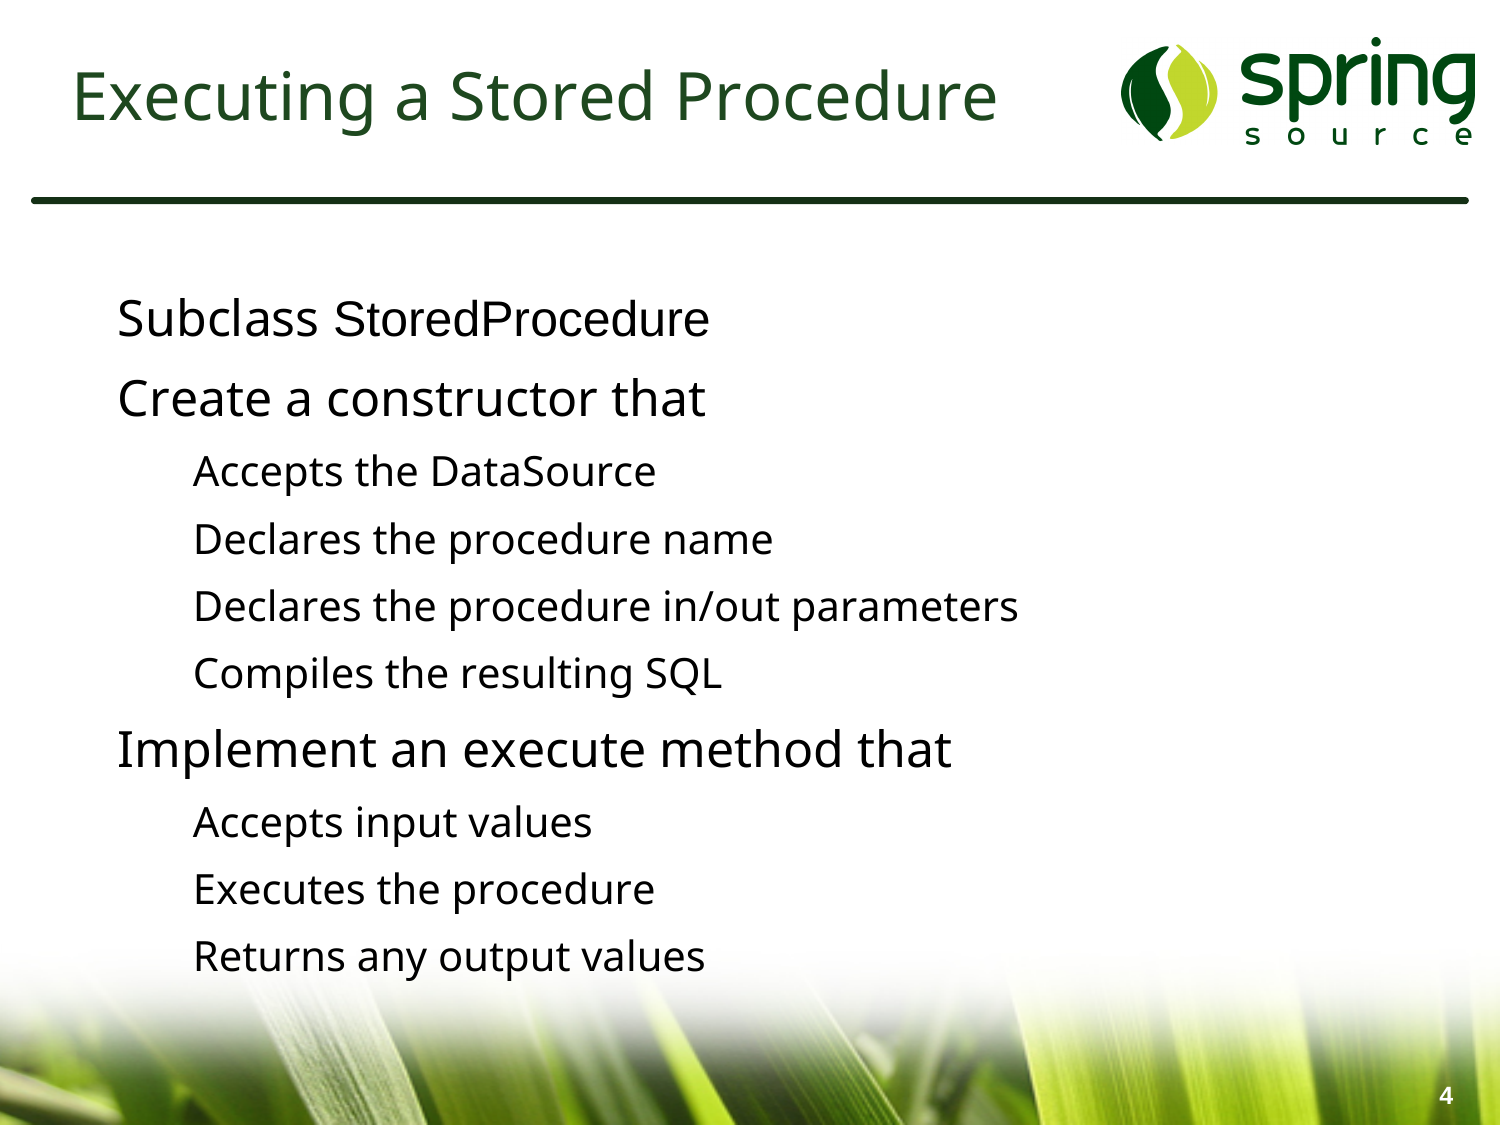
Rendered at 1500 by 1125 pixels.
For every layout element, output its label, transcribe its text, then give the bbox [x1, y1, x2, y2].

title Executing a Stored Procedure [56, 13, 1089, 176]
list Subclass StoredProcedure Create a constructor that Accepts the DataSource Declares the procedure name Declares the procedure in/out parameters Compiles the resulting SQL Implement an execute method that Accepts input values Executes the procedure Returns any output values [103, 275, 1394, 938]
picture [200, 944, 211, 956]
picture [0, 944, 1500, 1125]
picture [1121, 37, 1475, 145]
